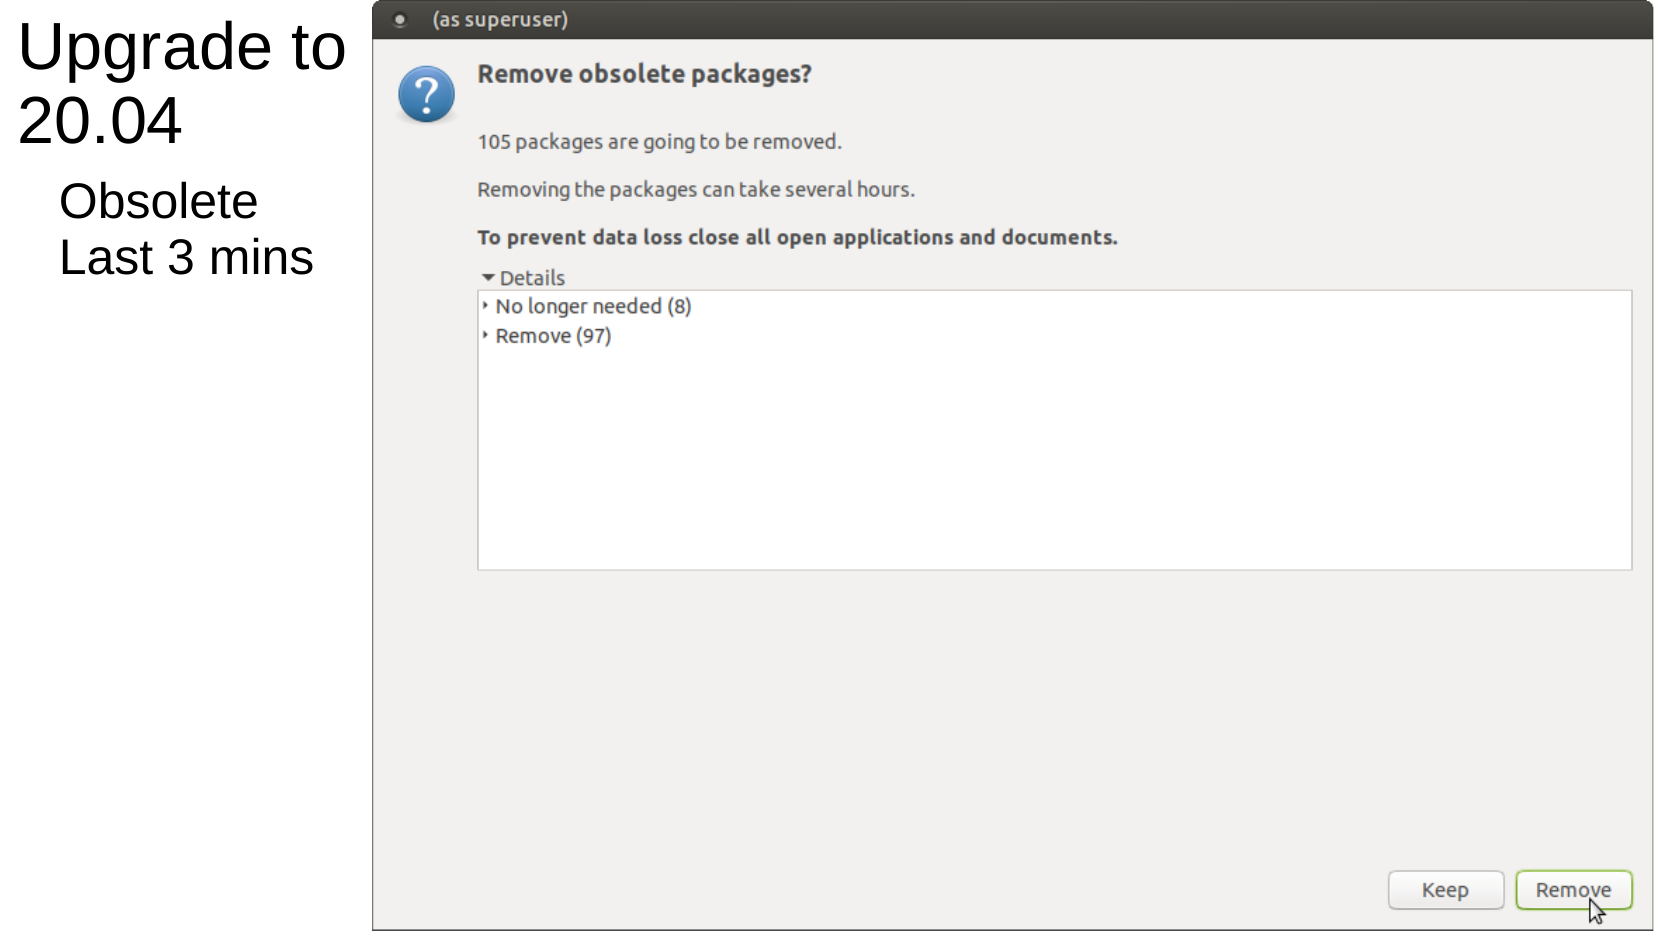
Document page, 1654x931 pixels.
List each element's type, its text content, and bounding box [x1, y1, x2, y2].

title Upgrade to 20.04 [17, 8, 372, 159]
picture [372, 0, 1654, 931]
subtitle Obsolete Last 3 mins [59, 173, 372, 285]
